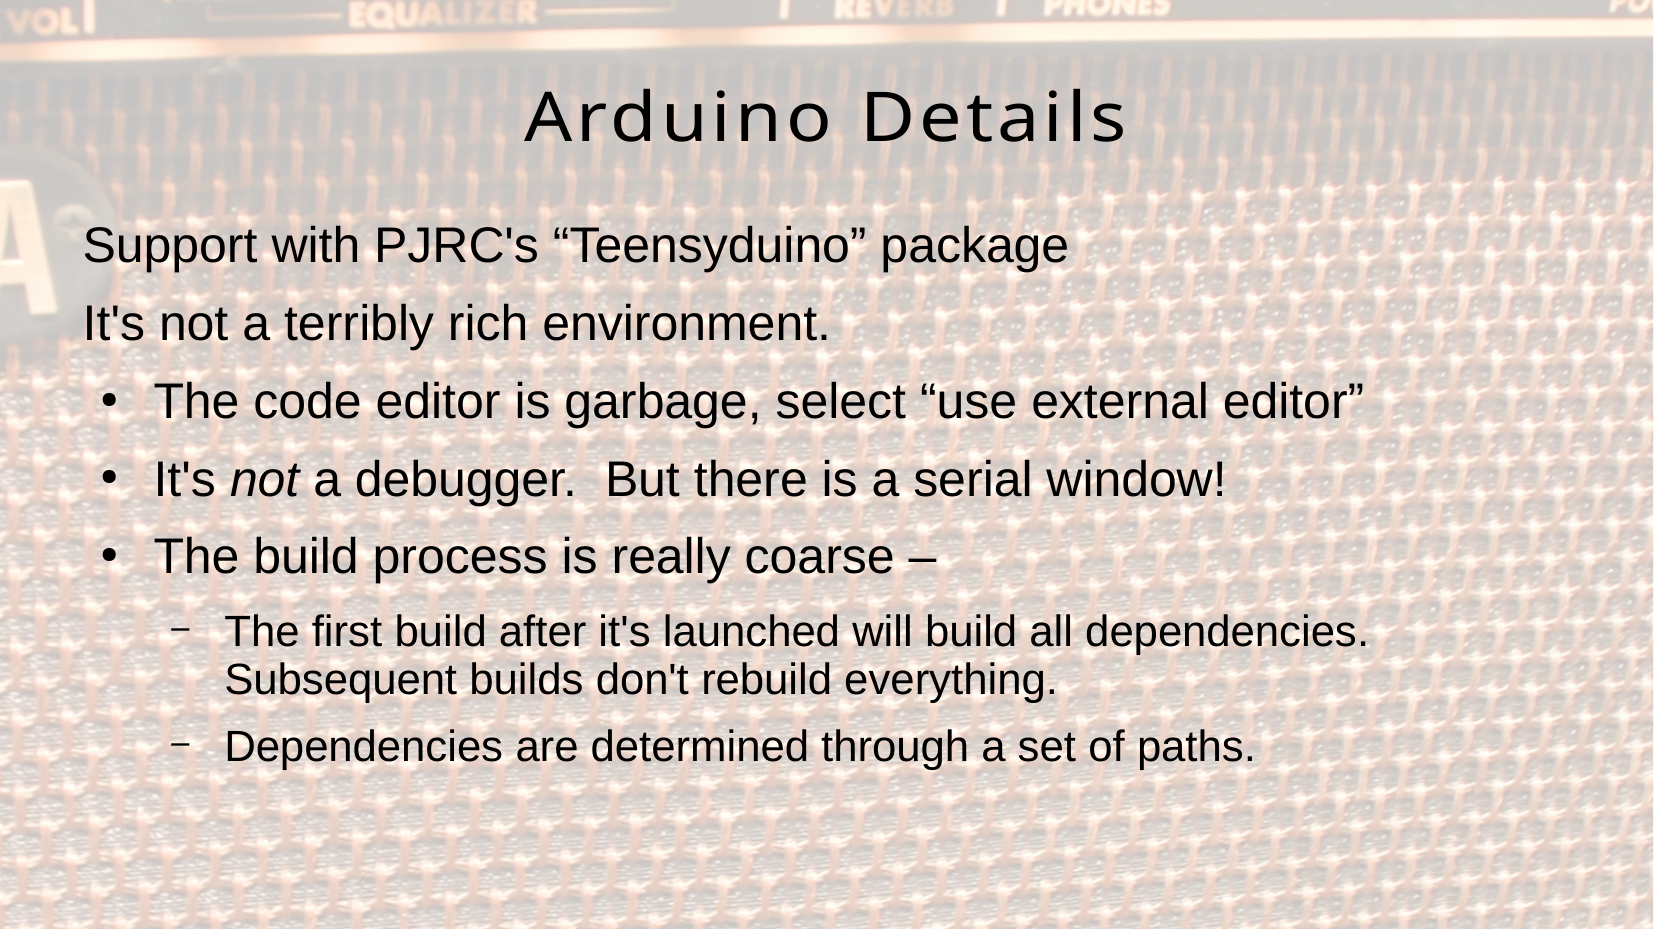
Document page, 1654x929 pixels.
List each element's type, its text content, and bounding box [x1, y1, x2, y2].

title Arduino Details [82, 36, 1571, 192]
picture [0, 0, 1654, 929]
list Support with PJRC's “Teensyduino” package It's not a terribly rich environment. The code editor is garbage, select “use external editor” It's not a debugger. But there is a serial window! The build process is really coarse – The first build after it's launched will build all dependencies. Subsequent builds don't rebuild everything. Dependencies are determined through a set of paths. [82, 217, 1571, 886]
